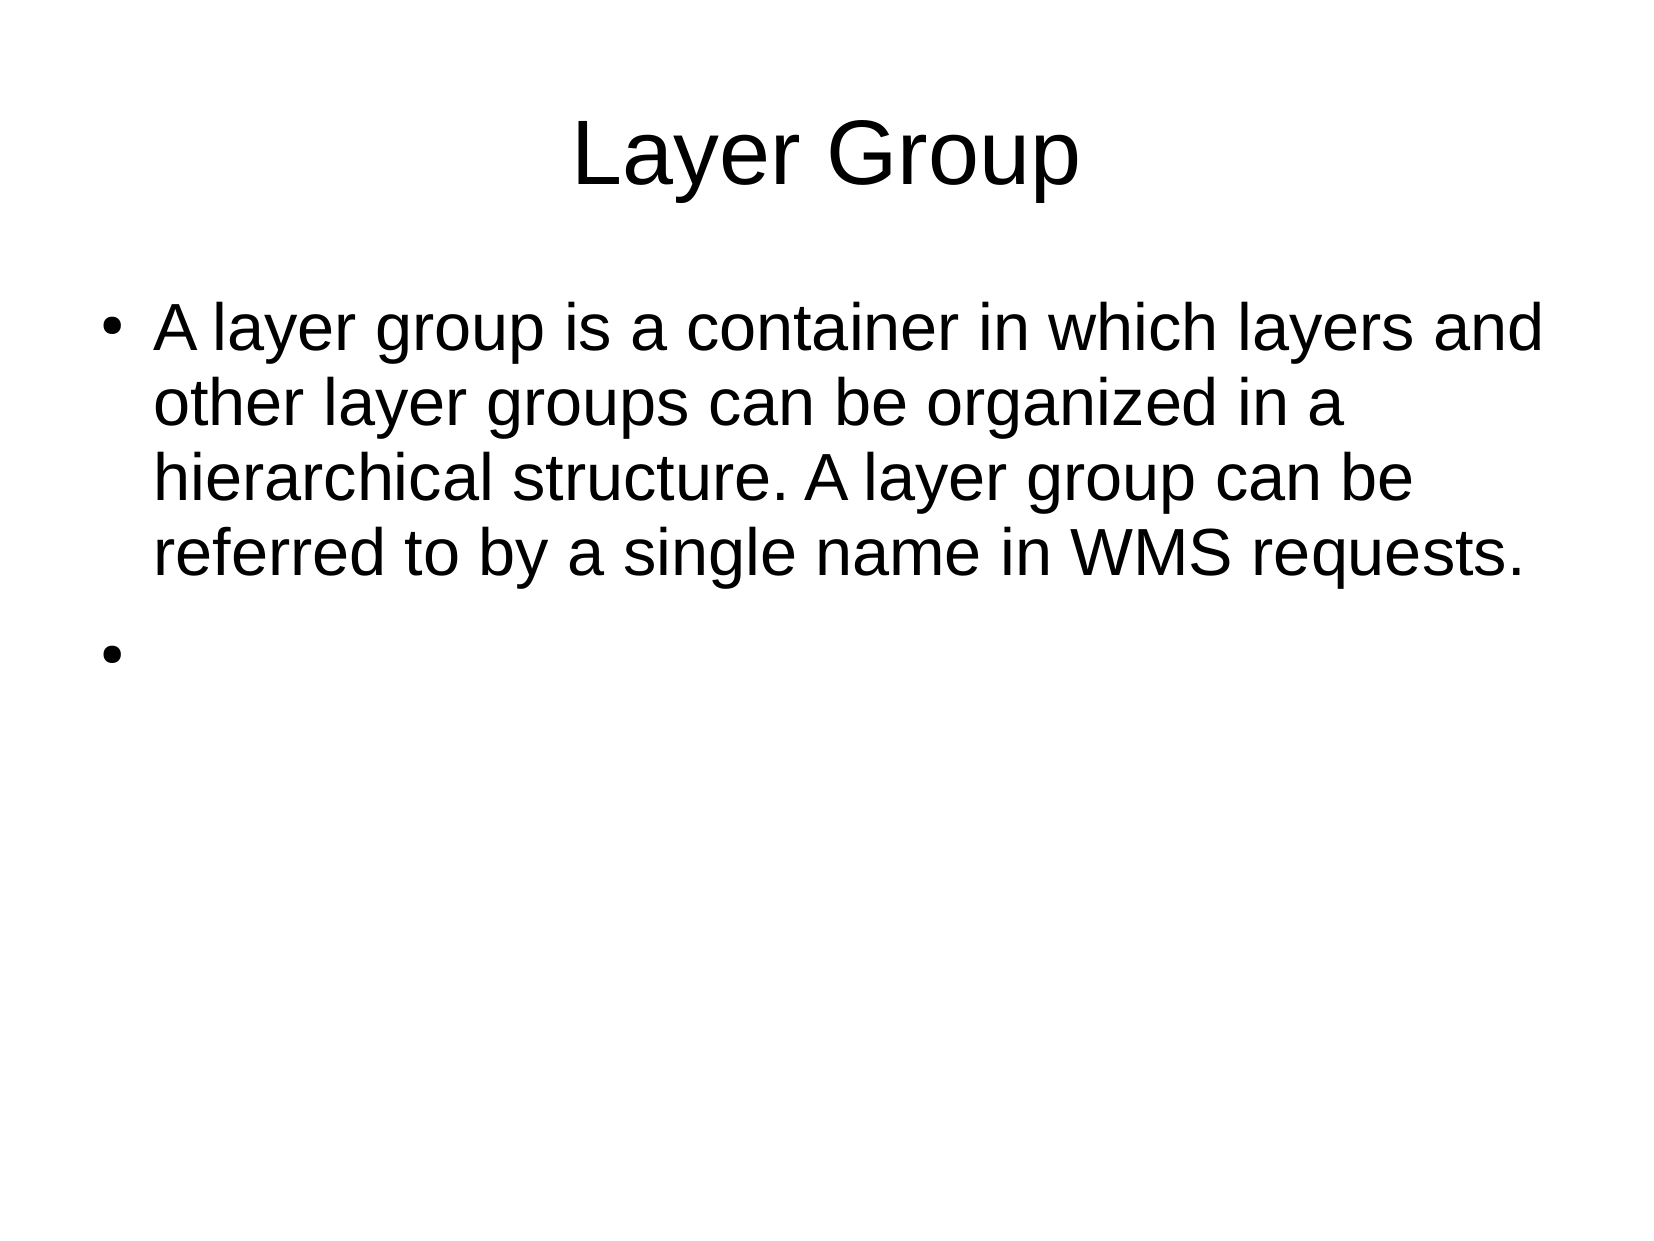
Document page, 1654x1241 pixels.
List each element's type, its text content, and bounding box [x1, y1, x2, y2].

title Layer Group [82, 49, 1571, 257]
list A layer group is a container in which layers and other layer groups can be organized in a hierarchical structure. A layer group can be referred to by a single name in WMS requests. [82, 290, 1571, 1010]
